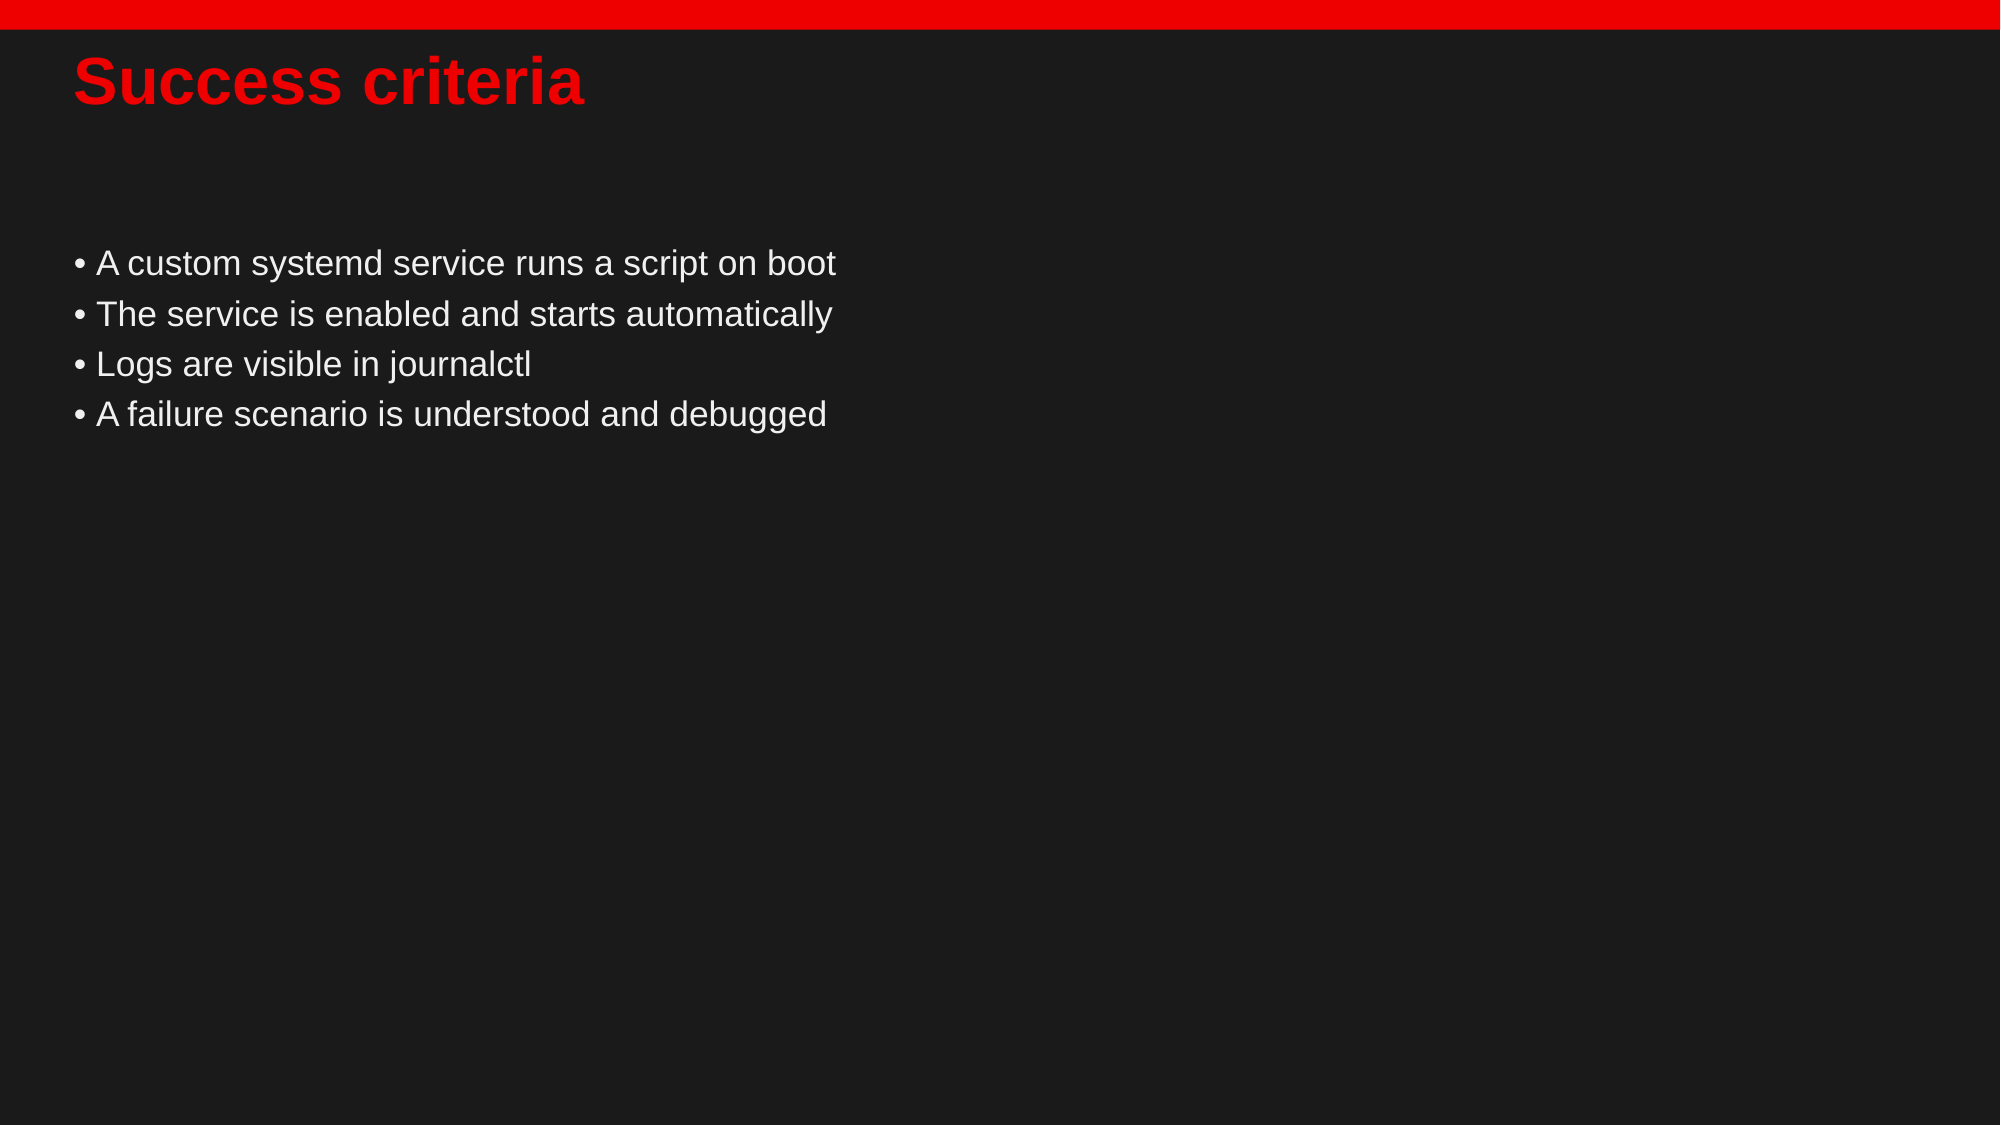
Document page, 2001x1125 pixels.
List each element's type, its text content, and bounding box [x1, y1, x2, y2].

text_box [0, 0, 2001, 30]
text_box Success criteria [59, 36, 1942, 208]
text_box • A custom systemd service runs a script on boot • The service is enabled and starts automatically • Logs are visible in journalctl • A failure scenario is understood and debugged [59, 236, 1942, 1037]
